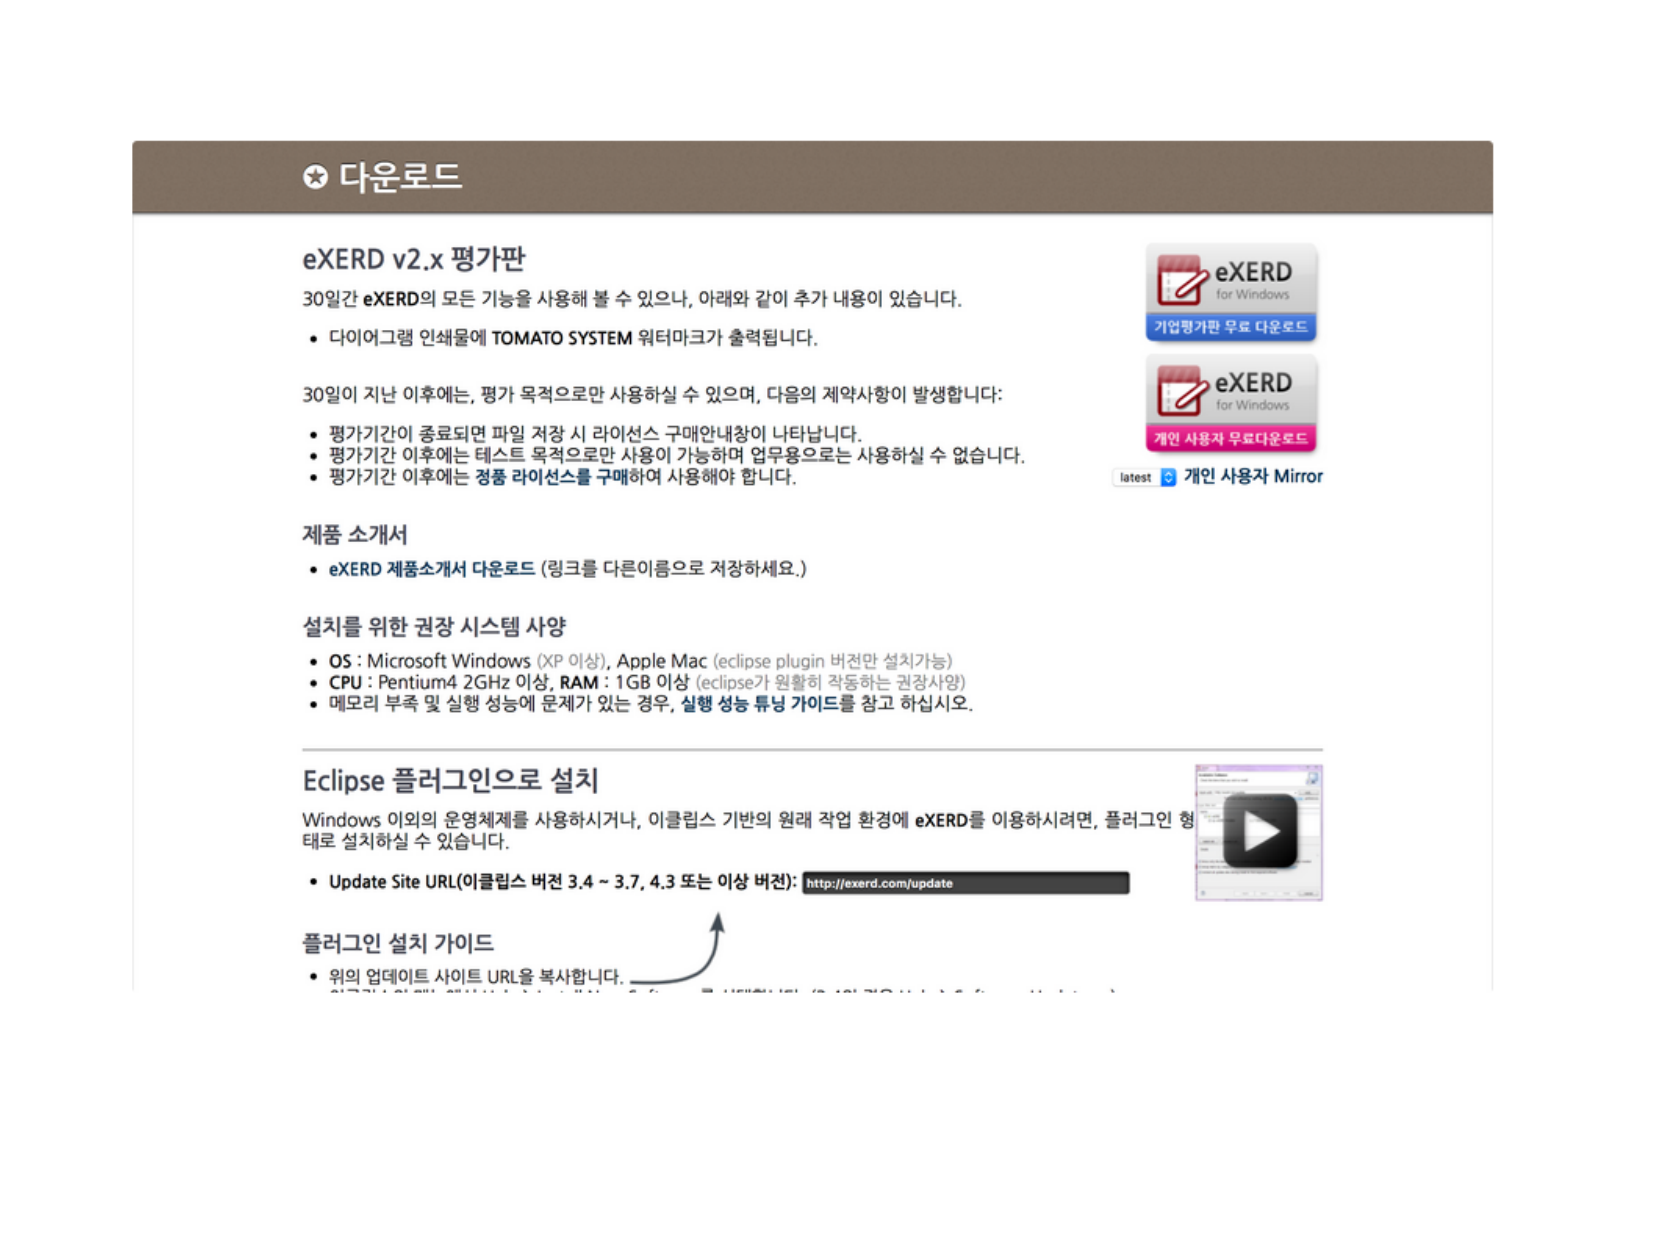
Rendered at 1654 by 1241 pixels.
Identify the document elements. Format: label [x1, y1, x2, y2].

picture [131, 138, 1495, 996]
